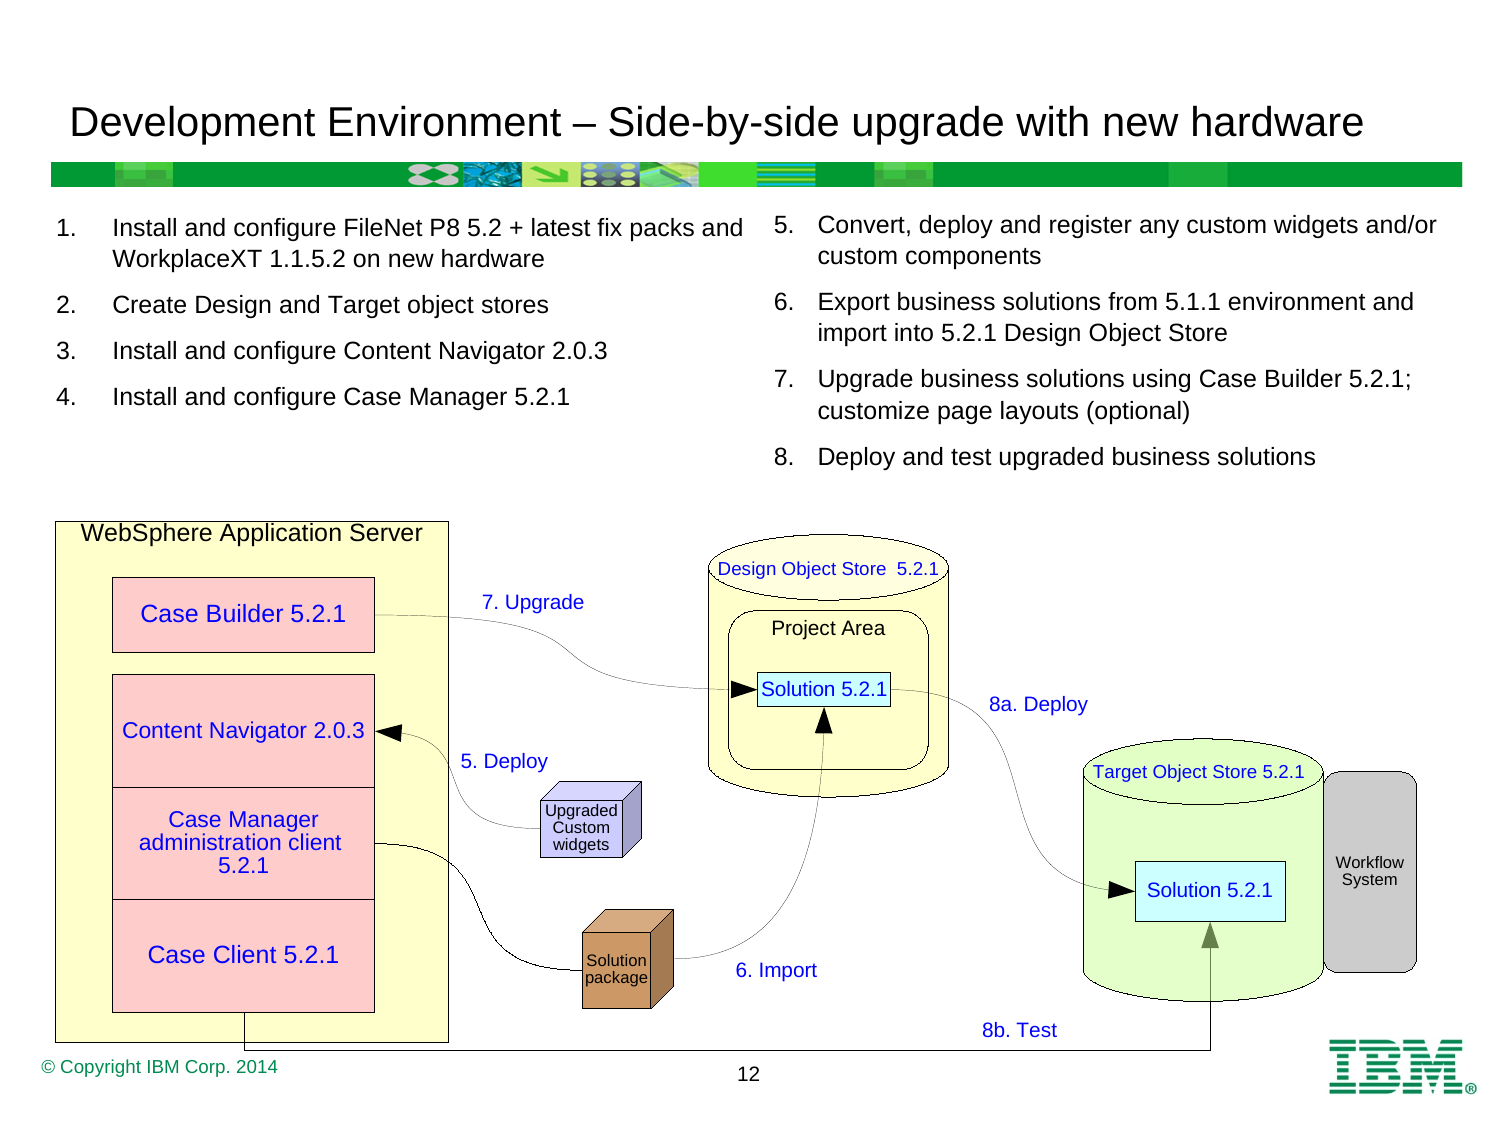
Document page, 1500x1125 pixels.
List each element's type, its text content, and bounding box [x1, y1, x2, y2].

text_box Content Navigator 2.0.3 [112, 674, 375, 788]
text_box Upgraded Custom widgets [540, 801, 622, 858]
title Development Environment – Side-by-side upgrade with new hardware [54, 76, 1459, 162]
text_box Solution 5.2.1 [1135, 861, 1286, 922]
text_box 8a. Deploy [989, 694, 1094, 718]
text_box Target Object Store 5.2.1 [1092, 763, 1323, 790]
text_box [708, 570, 949, 697]
text_box WebSphere Application Server [245, 732, 449, 1043]
text_box 5. Deploy [460, 751, 566, 775]
title Course Roadmap [582, 909, 672, 933]
text_box Case Manager administration client 5.2.1 [112, 788, 375, 900]
text_box [1083, 776, 1324, 1002]
text_box [708, 689, 821, 797]
text_box The upgrade will also fail if the solution documents are checked out by another user [540, 781, 640, 801]
picture [1327, 1037, 1479, 1096]
text_box Case Builder 5.2.1 [112, 577, 375, 653]
text_box Solution package [582, 933, 650, 1009]
text_box Workflow System [1323, 771, 1417, 973]
list Convert, deploy and register any custom widgets and/or custom components Export business solutions from 5.1.1 environment and import into 5.2.1 Design Object Store Upgrade business solutions using Case Builder 5.2.1; customize page layouts (optional) Deploy and test upgraded business solutions [758, 199, 1474, 478]
text_box 8b. Test [982, 1020, 1087, 1044]
text_box WebSphere Application Server [55, 521, 449, 1043]
text_box [819, 694, 949, 798]
text_box 6. Import [735, 960, 841, 984]
picture [50, 161, 1463, 189]
text_box Project Area [728, 610, 929, 770]
text_box Case Client 5.2.1 [112, 900, 375, 1013]
text_box Design Object Store 5.2.1 [717, 559, 983, 580]
text_box 7. Upgrade [481, 593, 587, 617]
list Install and configure FileNet P8 5.2 + latest fix packs and WorkplaceXT 1.1.5.2 on new hardware Create Design and Target object stores Install and configure Content Navigator 2.0.3 Install and configure Case Manager 5.2.1 [41, 202, 758, 447]
